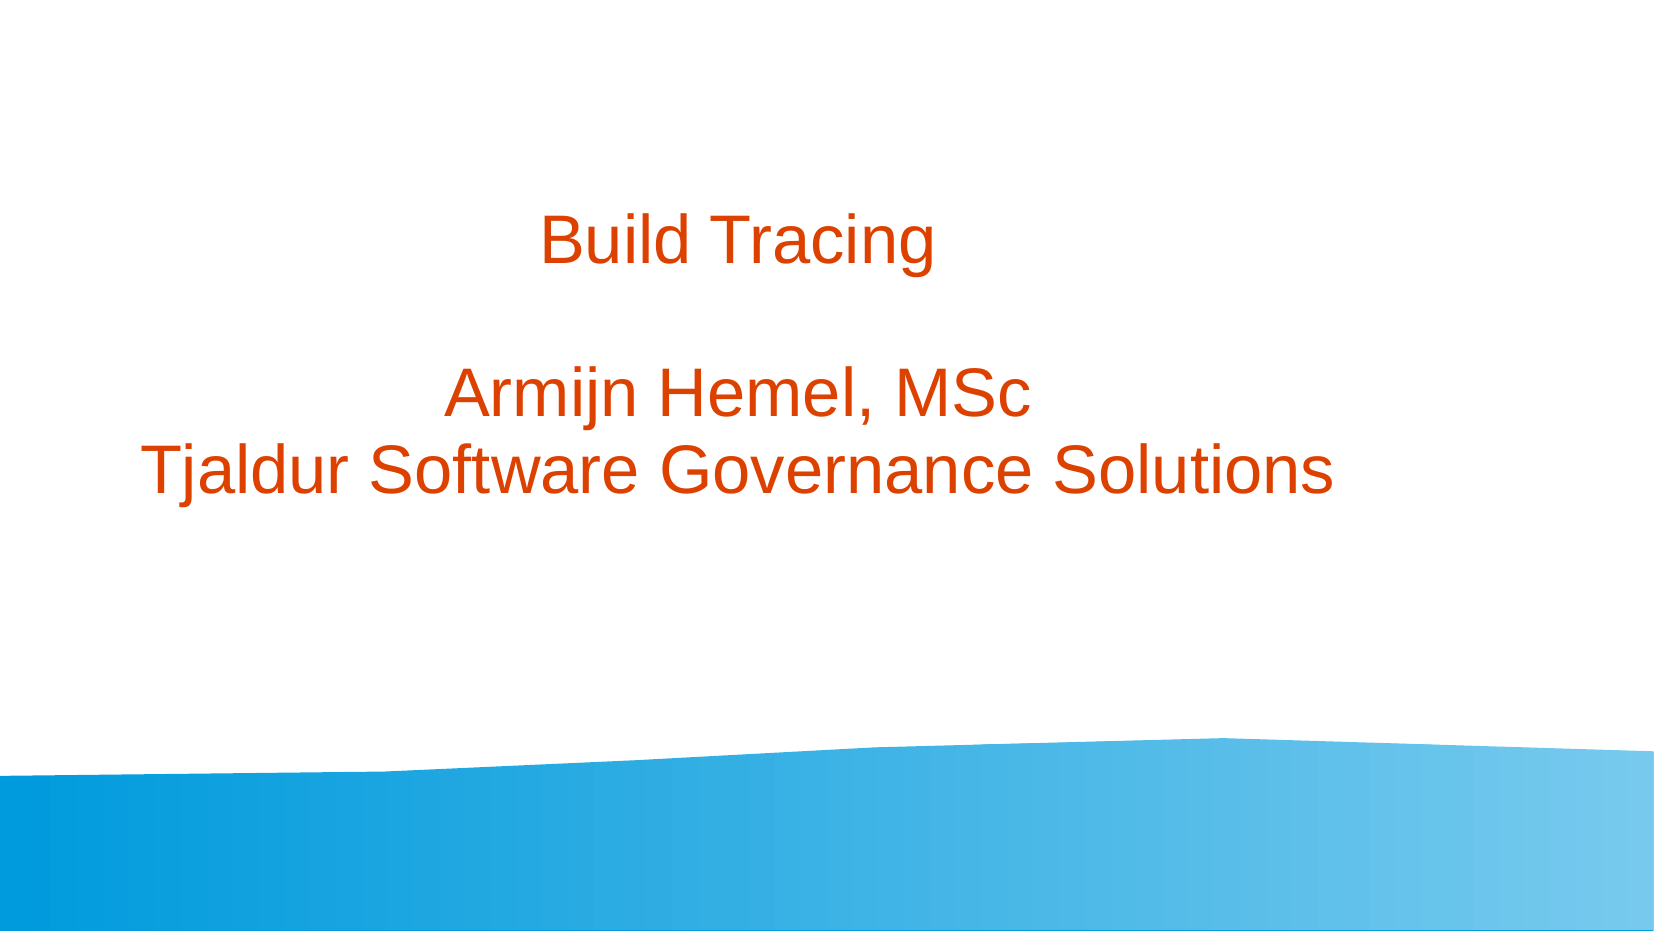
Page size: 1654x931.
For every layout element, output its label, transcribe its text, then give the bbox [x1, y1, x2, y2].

title Build Tracing Armijn Hemel, MSc Tjaldur Software Governance Solutions [0, 162, 1477, 547]
